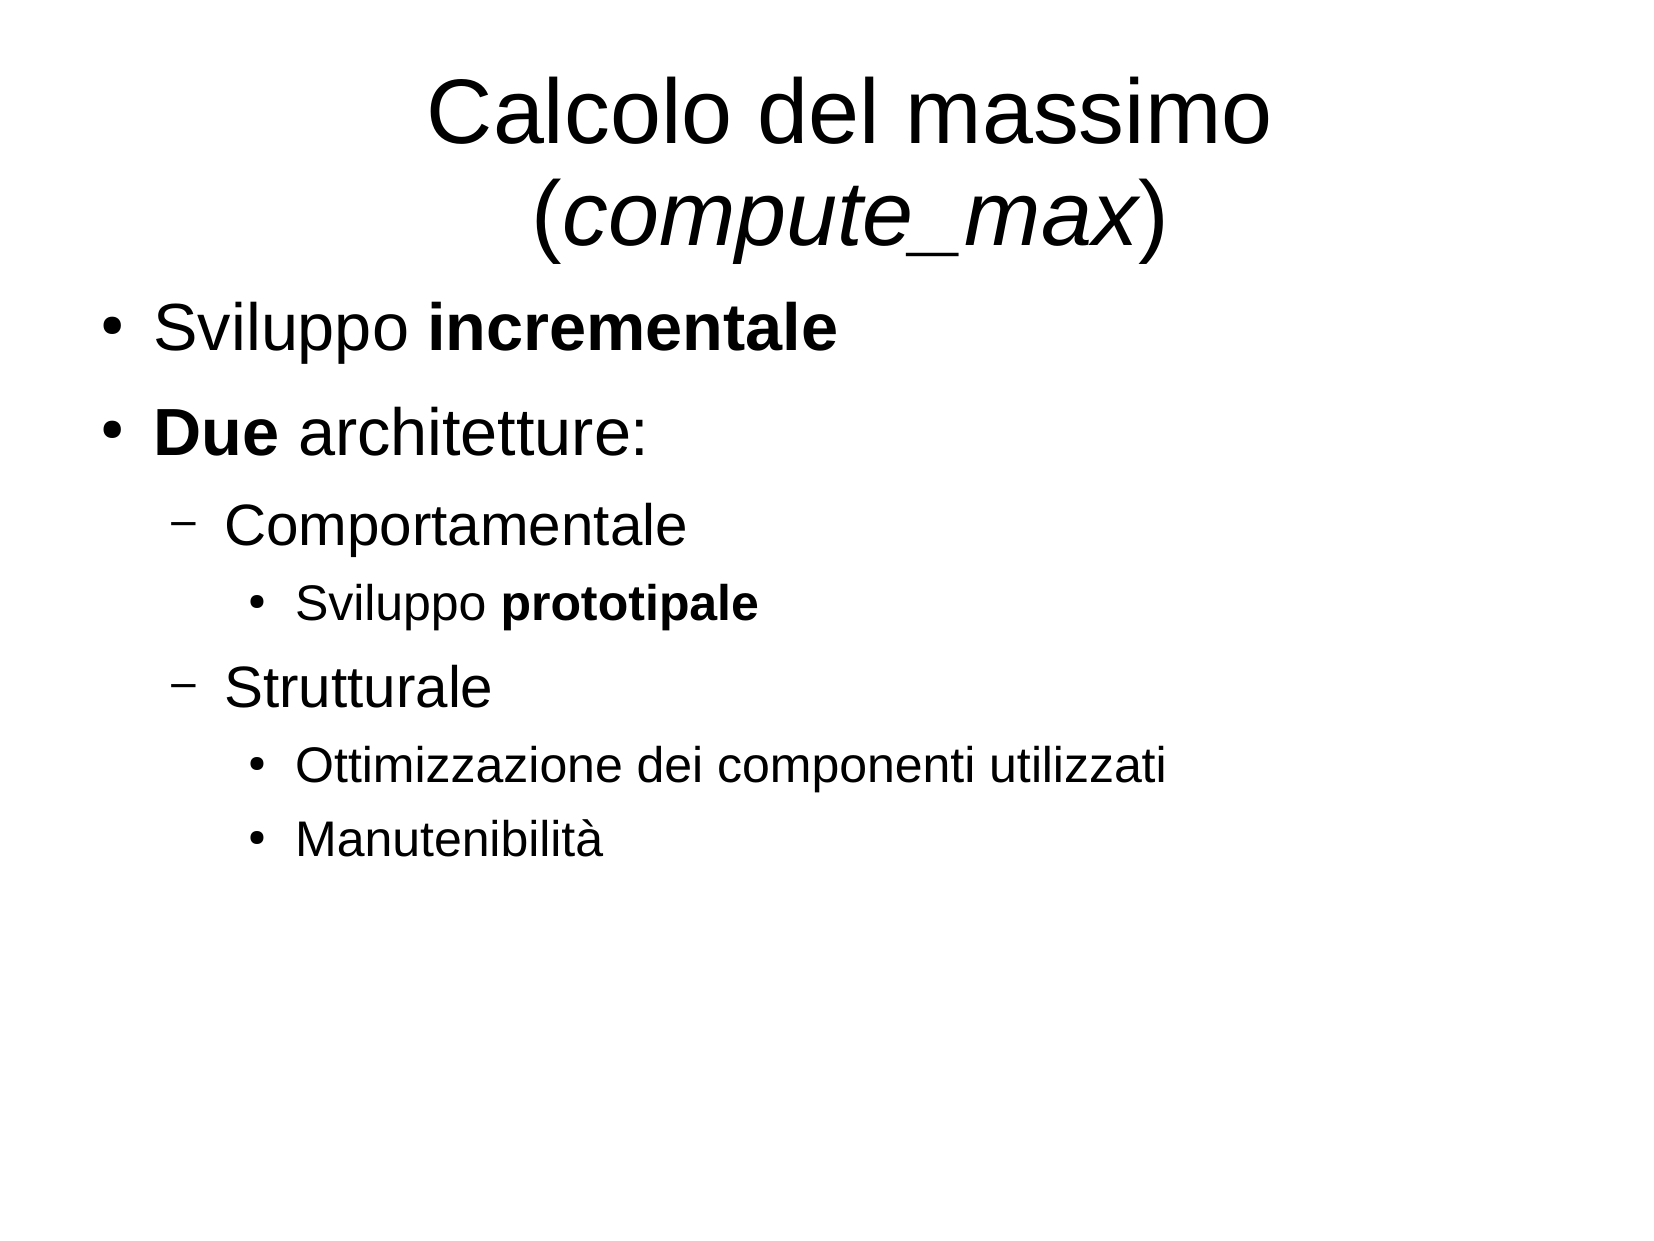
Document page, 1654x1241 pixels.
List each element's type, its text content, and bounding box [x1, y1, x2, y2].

list Sviluppo incrementale Due architetture: Comportamentale Sviluppo prototipale Strutturale Ottimizzazione dei componenti utilizzati Manutenibilità [82, 290, 1571, 1010]
title Calcolo del massimo (compute_max) [106, 59, 1595, 267]
